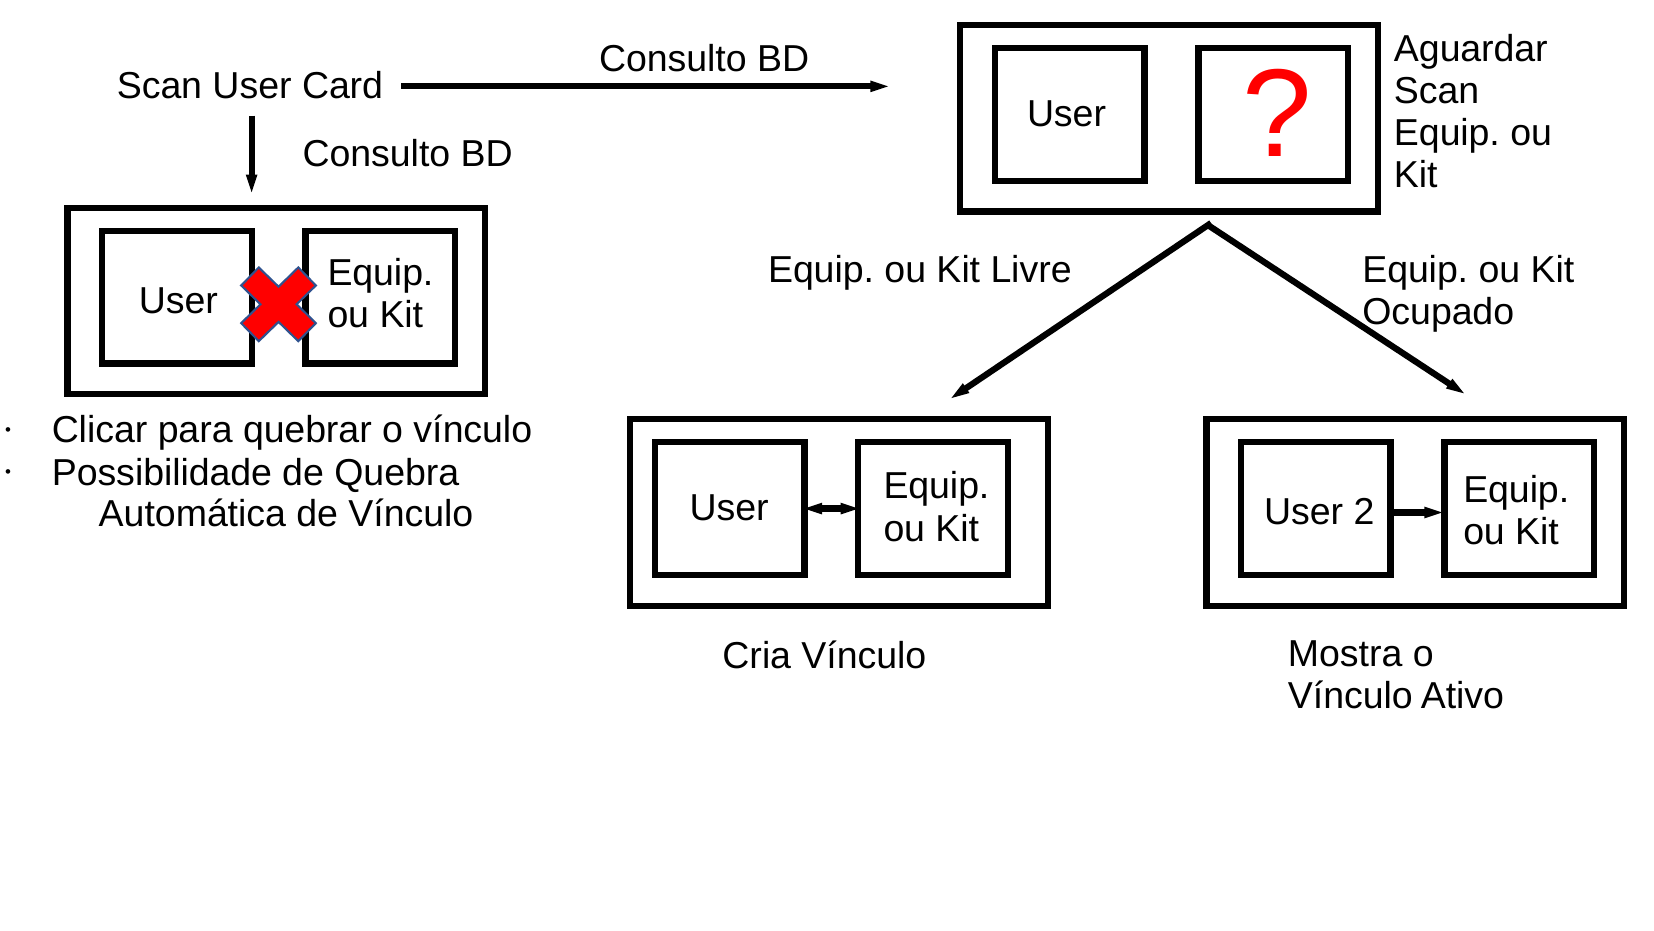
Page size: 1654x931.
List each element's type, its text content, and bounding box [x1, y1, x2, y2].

text_box ? [1227, 36, 1378, 197]
text_box User [1012, 85, 1123, 144]
text_box Scan User Card [102, 57, 402, 116]
text_box Equip. ou Kit Livre [753, 240, 1091, 300]
text_box Mostra o Vínculo Ativo [1273, 624, 1565, 727]
text_box User 2 [1249, 483, 1391, 542]
text_box Equip. ou Kit [1448, 461, 1599, 564]
text_box User [124, 271, 234, 331]
text_box Aguardar Scan Equip. ou Kit [1379, 19, 1594, 209]
text_box Equip. ou Kit [312, 244, 463, 347]
text_box Cria Vínculo [707, 626, 944, 686]
text_box Equip. ou Kit [868, 457, 1019, 560]
text_box Consulto BD [584, 29, 827, 89]
text_box User [674, 479, 785, 538]
text_box Consulto BD [288, 125, 531, 184]
text_box Equip. ou Kit Ocupado [1347, 240, 1639, 343]
text_box [241, 267, 312, 342]
text_box Clicar para quebrar o vínculo Possibilidade de Quebra Automática de Vínculo [0, 401, 562, 548]
